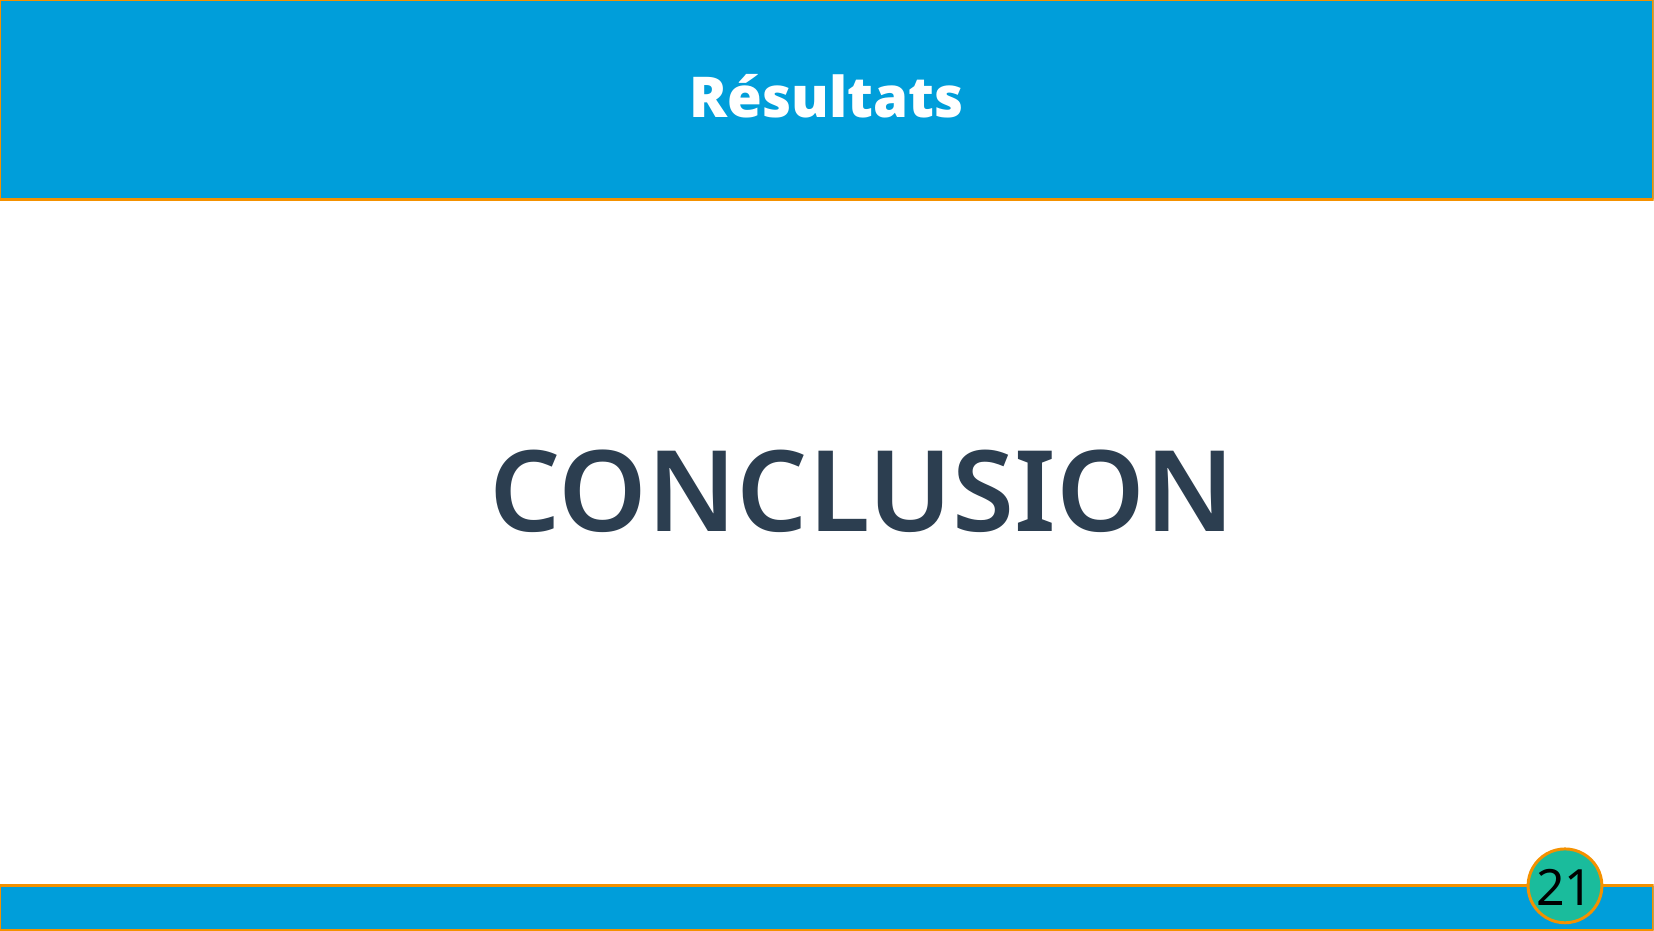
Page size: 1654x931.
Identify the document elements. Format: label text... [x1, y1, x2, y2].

list CONCLUSION [82, 217, 1571, 758]
title Résultats [59, 37, 1595, 155]
